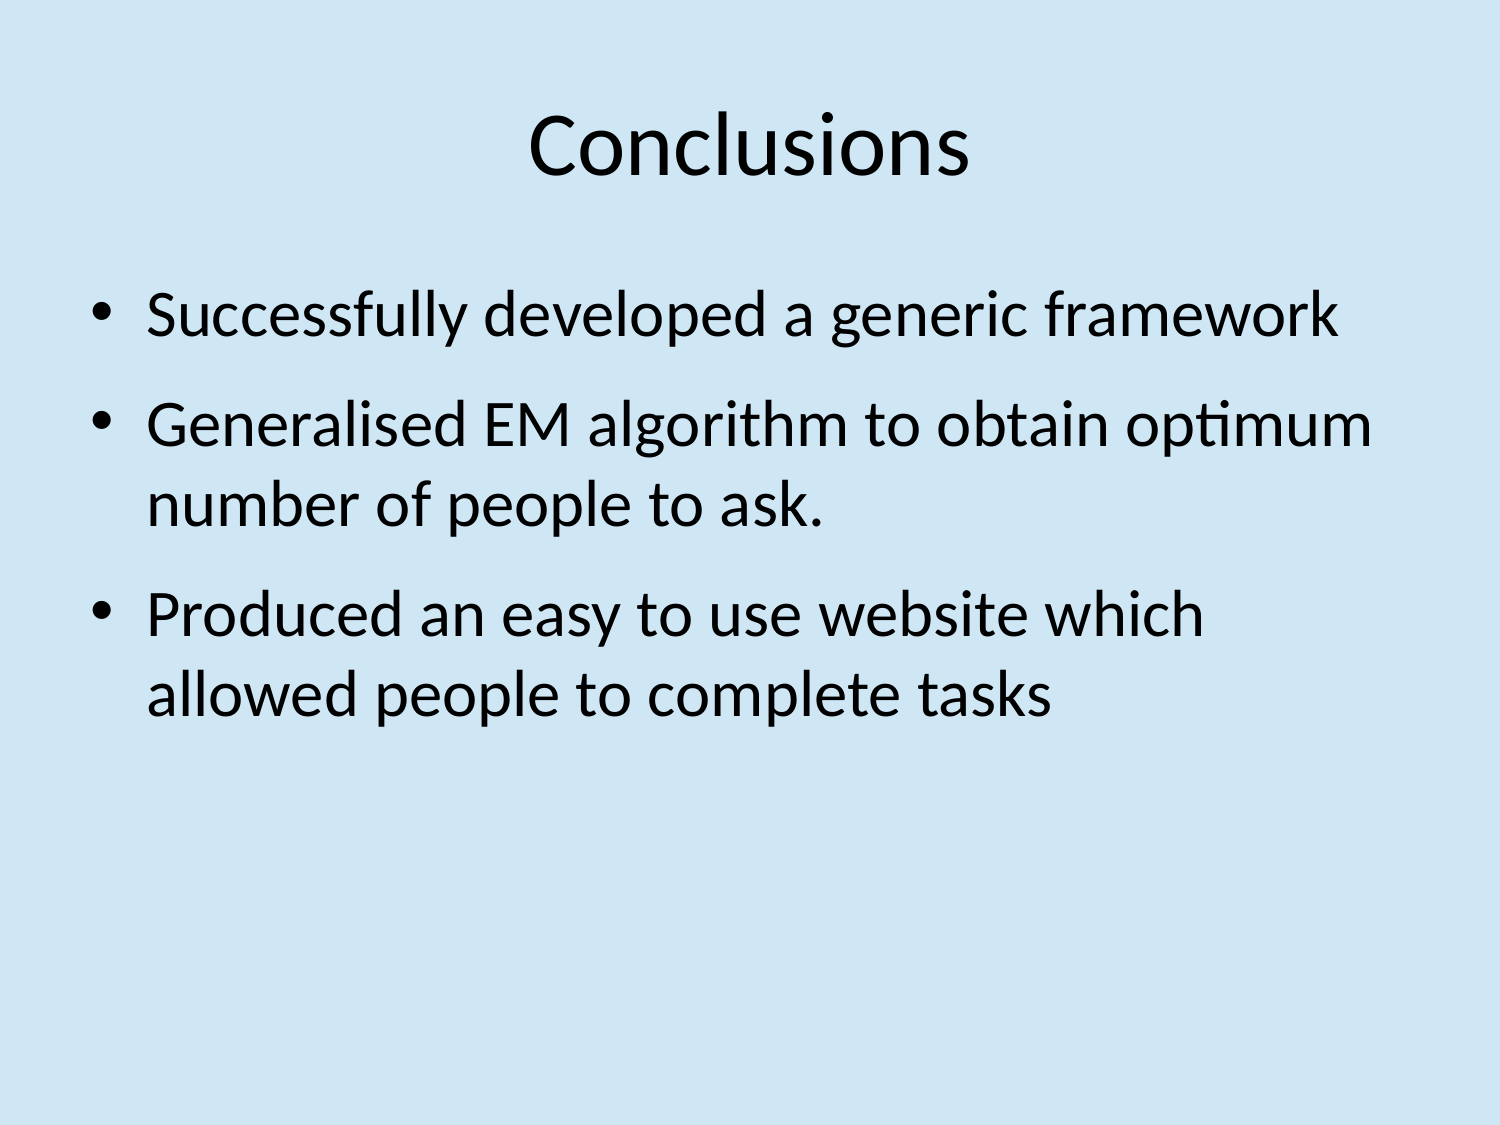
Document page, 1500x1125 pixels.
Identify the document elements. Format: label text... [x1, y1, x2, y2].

list Successfully developed a generic framework Generalised EM algorithm to obtain optimum number of people to ask. Produced an easy to use website which allowed people to complete tasks [75, 262, 1425, 1005]
title Conclusions [75, 45, 1425, 233]
